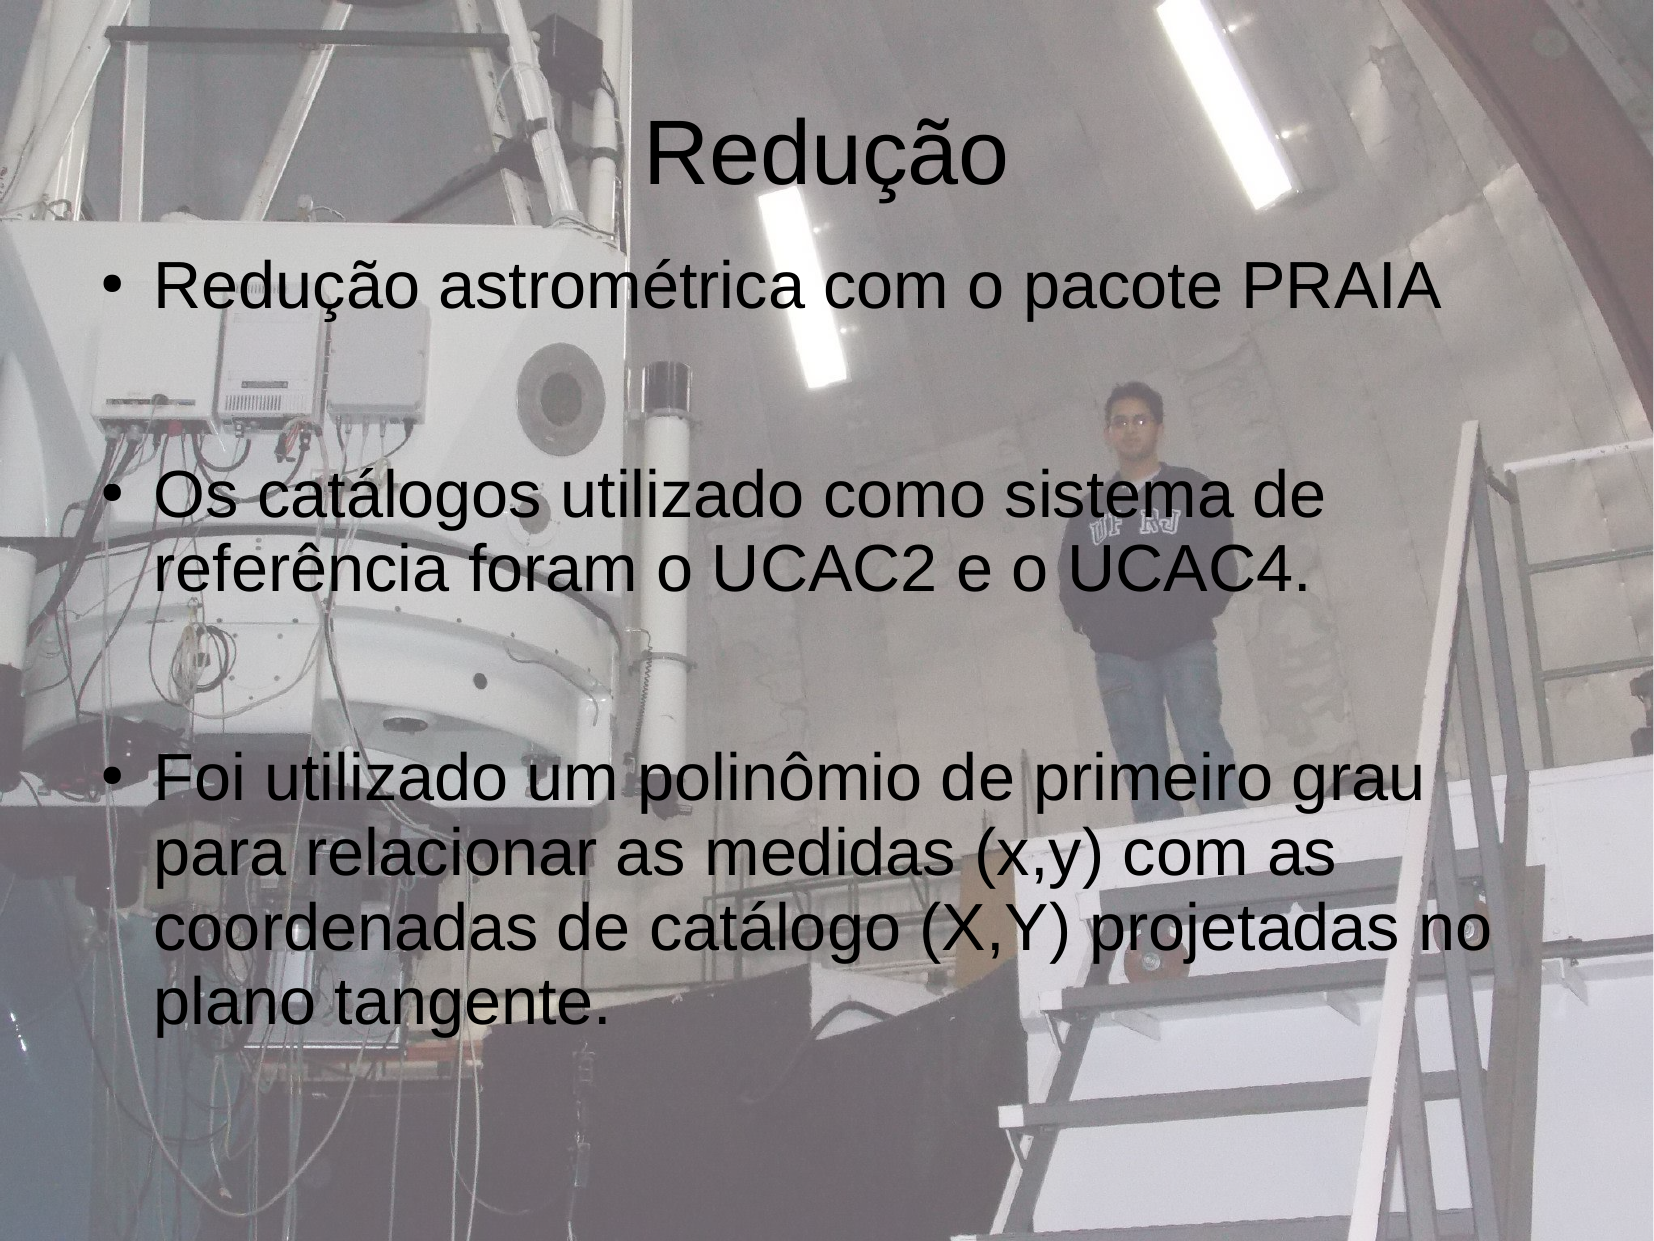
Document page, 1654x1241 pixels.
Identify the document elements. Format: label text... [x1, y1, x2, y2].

title Redução [82, 49, 1571, 257]
picture [0, 0, 1654, 1241]
list Redução astrométrica com o pacote PRAIA Os catálogos utilizado como sistema de referência foram o UCAC2 e o UCAC4. Foi utilizado um polinômio de primeiro grau para relacionar as medidas (x,y) com as coordenadas de catálogo (X,Y) projetadas no plano tangente. [82, 248, 1538, 1134]
